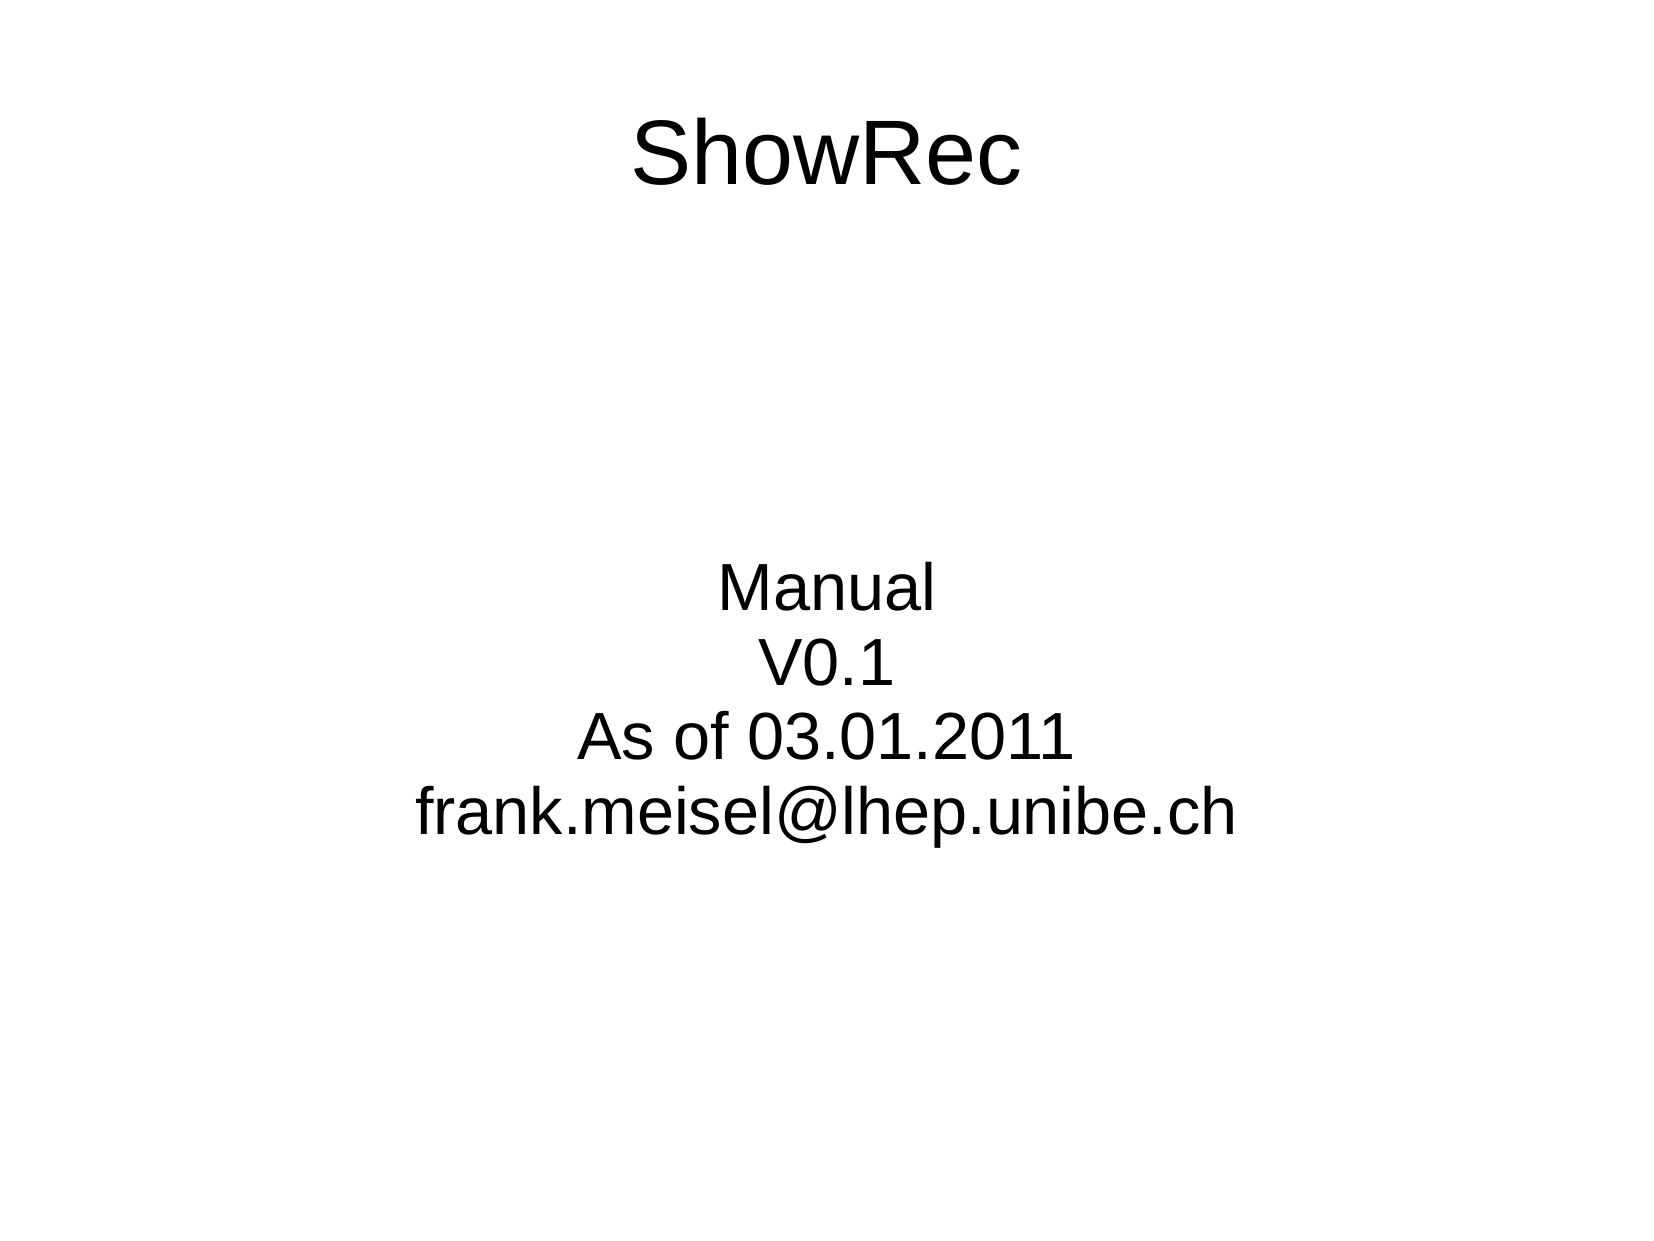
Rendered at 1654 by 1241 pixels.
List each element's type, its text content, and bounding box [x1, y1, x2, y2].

subtitle Manual V0.1 As of 03.01.2011 frank.meisel@lhep.unibe.ch [82, 290, 1571, 1109]
title ShowRec [82, 49, 1571, 257]
